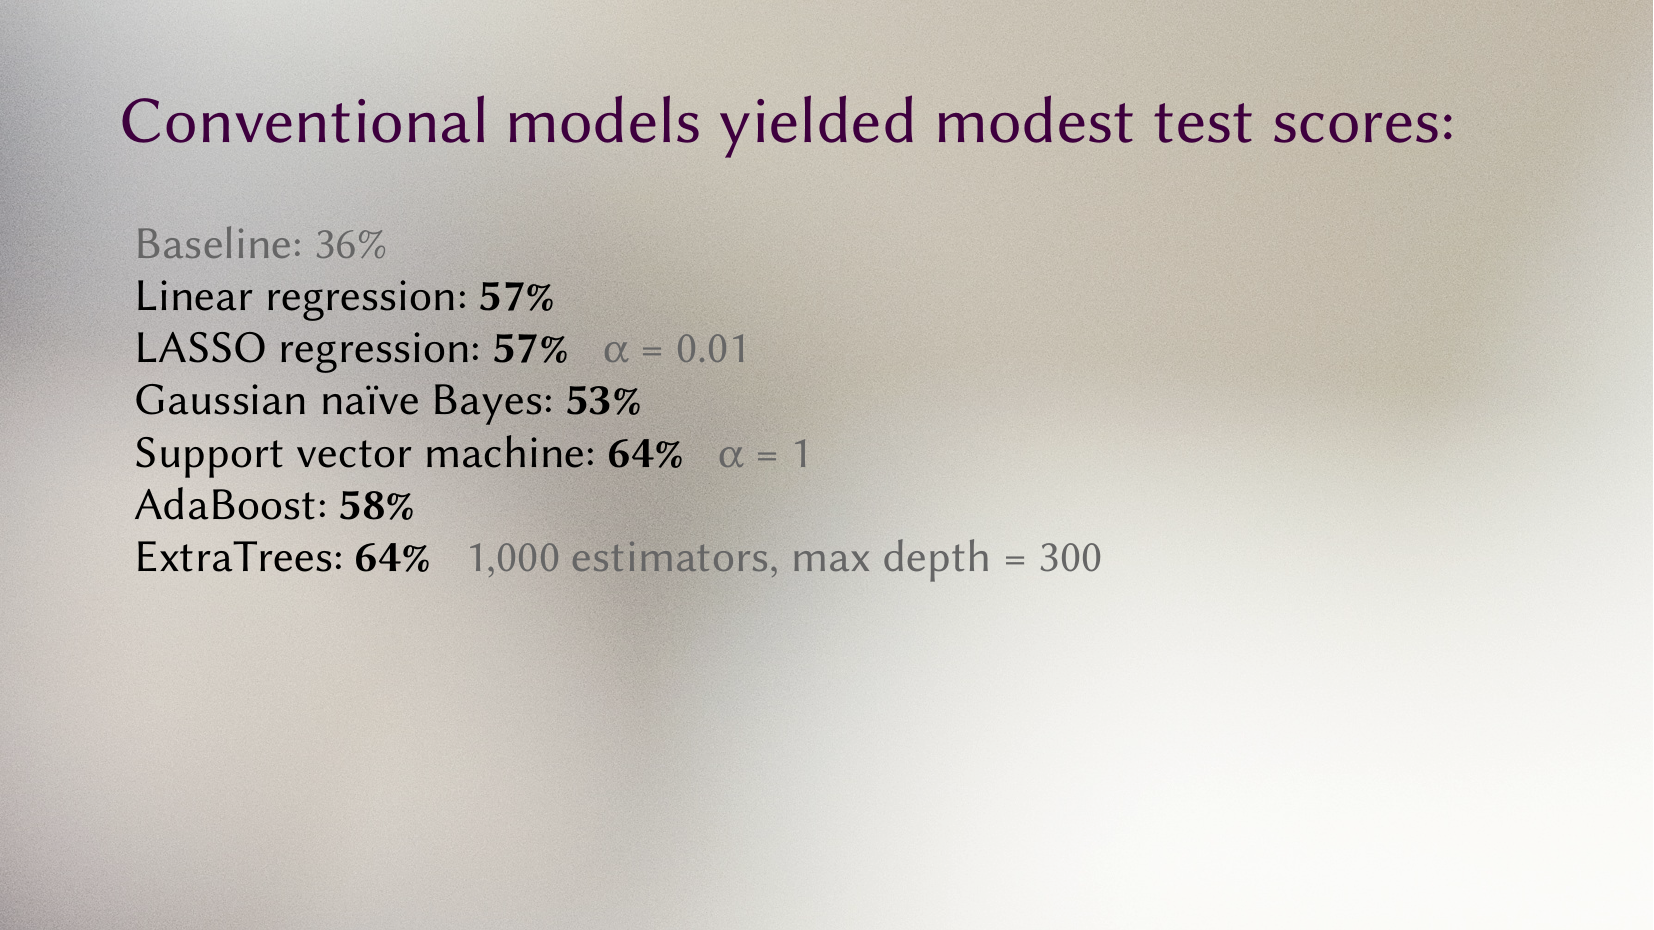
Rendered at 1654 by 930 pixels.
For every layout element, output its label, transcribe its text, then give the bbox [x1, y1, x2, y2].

text_box Baseline: 36% Linear regression: 57% LASSO regression: 57% α = 0.01 Gaussian naïve Bayes: 53% Support vector machine: 64% α = 1 AdaBoost: 58% ExtraTrees: 64% 1,000 estimators, max depth = 300 [119, 209, 1425, 591]
text_box Conventional models yielded modest test scores: [104, 74, 1560, 285]
